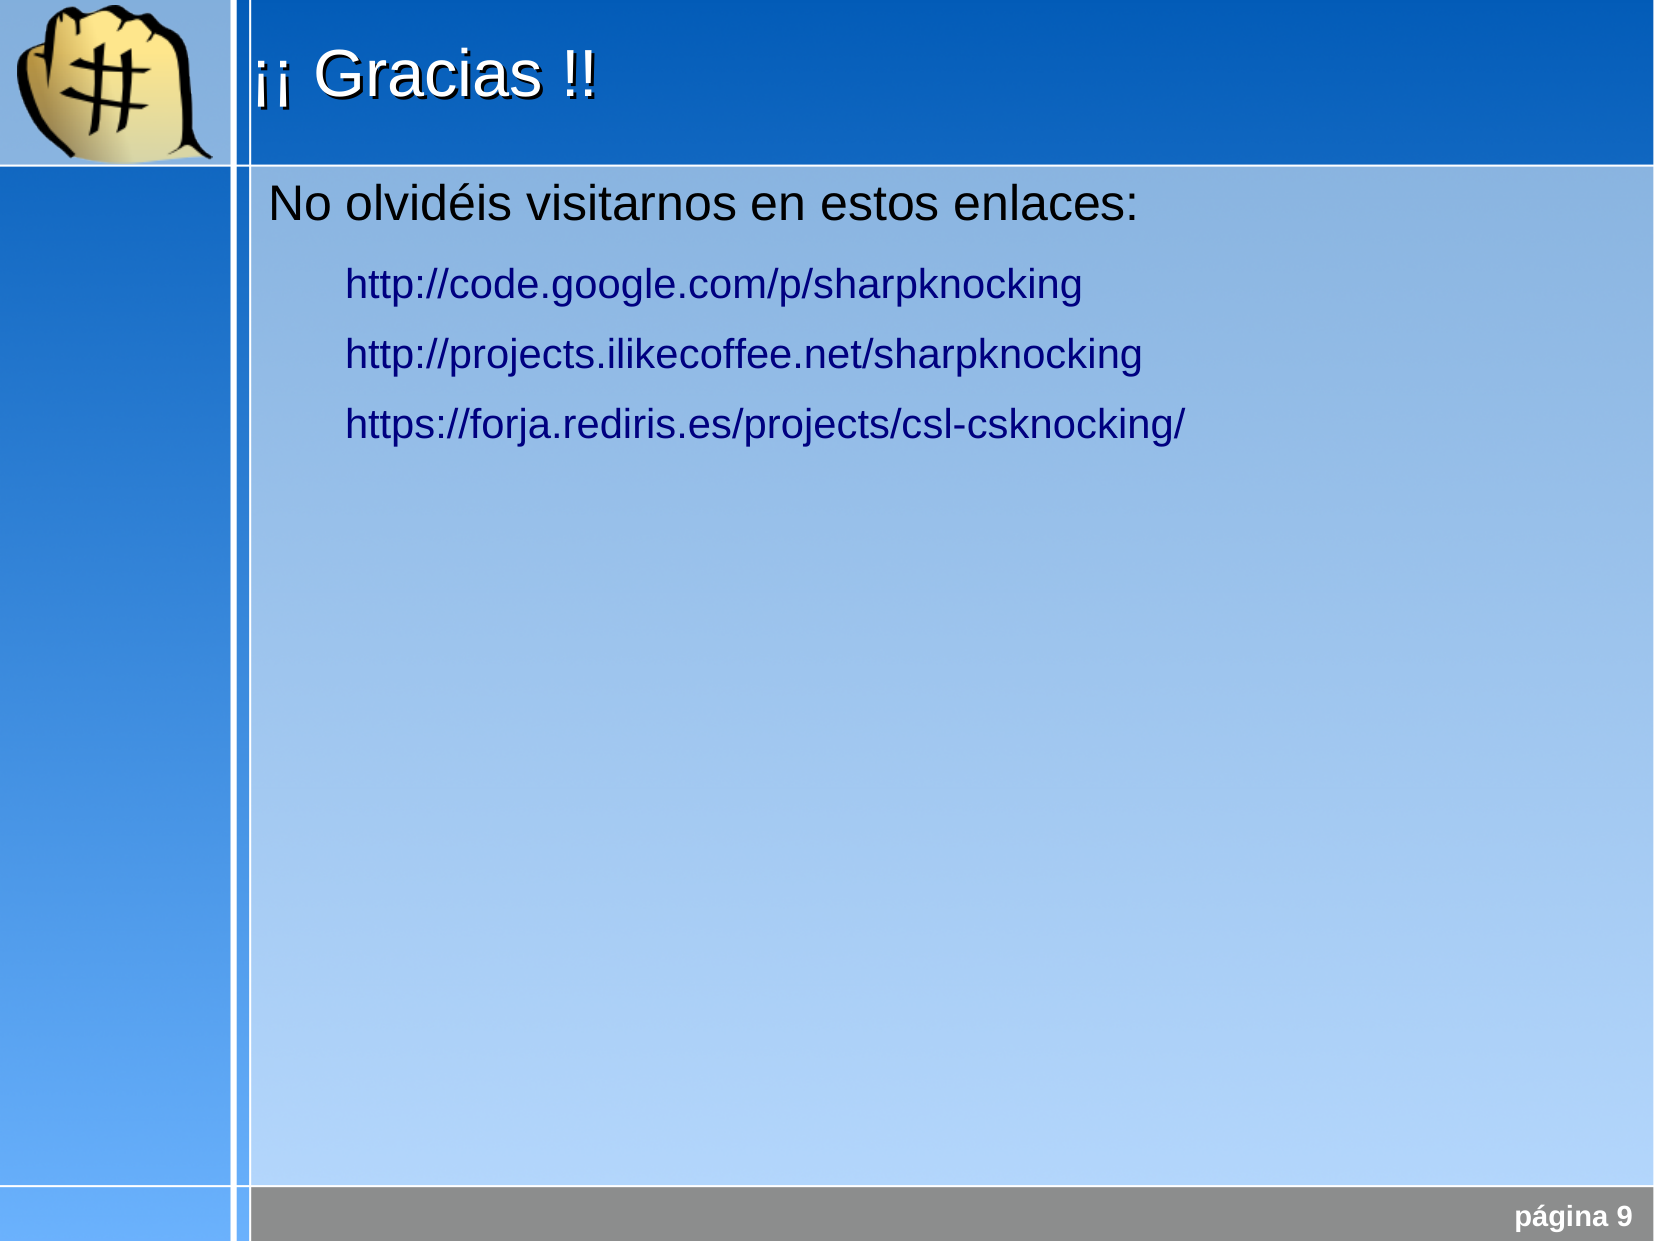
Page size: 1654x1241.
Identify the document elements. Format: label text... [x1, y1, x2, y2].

list No olvidéis visitarnos en estos enlaces: http://code.google.com/p/sharpknocking http://projects.ilikecoffee.net/sharpknocking https://forja.rediris.es/projects/csl-csknocking/ [250, 175, 1477, 995]
picture [0, 0, 1654, 1241]
title ¡¡ Gracias !! [250, 0, 1477, 148]
